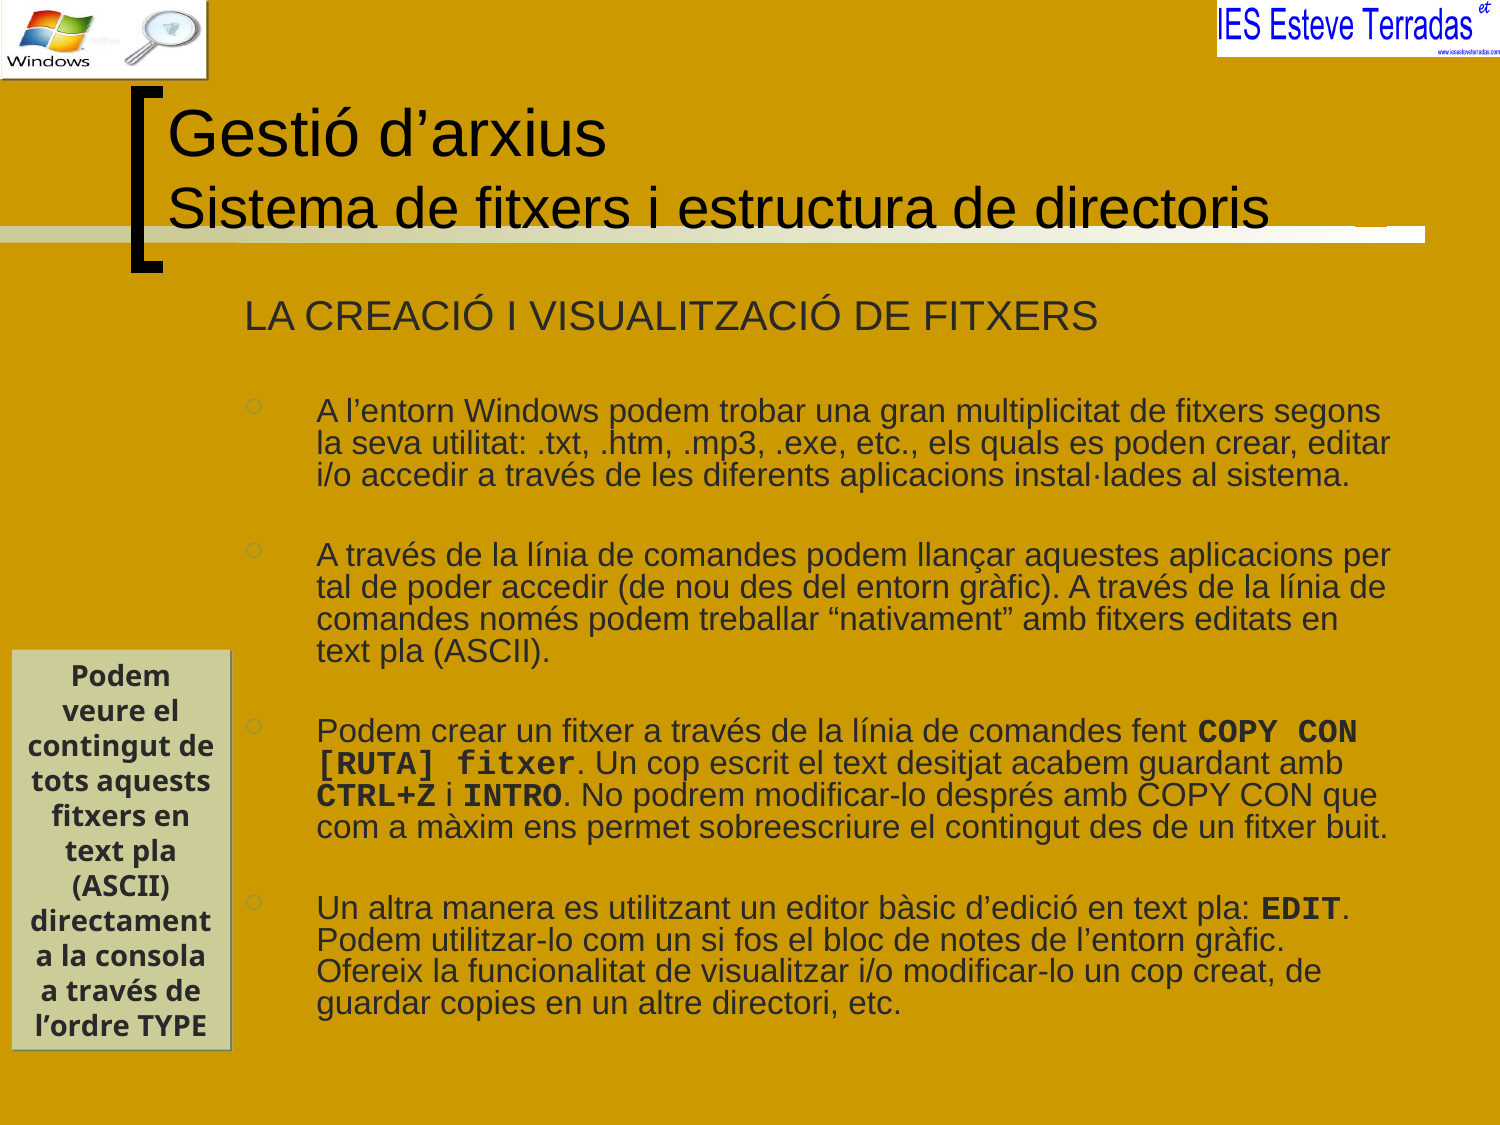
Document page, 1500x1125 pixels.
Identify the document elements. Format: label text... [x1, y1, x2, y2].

list LA CREACIÓ I VISUALITZACIÓ DE FITXERS A l’entorn Windows podem trobar una gran multiplicitat de fitxers segons la seva utilitat: .txt, .htm, .mp3, .exe, etc., els quals es poden crear, editar i/o accedir a través de les diferents aplicacions instal·lades al sistema. A través de la línia de comandes podem llançar aquestes aplicacions per tal de poder accedir (de nou des del entorn gràfic). A través de la línia de comandes només podem treballar “nativament” amb fitxers editats en text pla (ASCII). Podem crear un fitxer a través de la línia de comandes fent COPY CON [RUTA] fitxer. Un cop escrit el text desitjat acabem guardant amb CTRL+Z i INTRO. No podrem modificar-lo després amb COPY CON que com a màxim ens permet sobreescriure el contingut des de un fitxer buit. Un altra manera es utilitzant un editor bàsic d’edició en text pla: EDIT. Podem utilitzar-lo com un si fos el bloc de notes de l’entorn gràfic. Ofereix la funcionalitat de visualitzar i/o modificar-lo un cop creat, de guardar copies en un altre directori, etc. [155, 290, 1412, 1094]
picture [0, 0, 207, 79]
title Gestió d’arxius Sistema de fitxers i estructura de directoris [152, 15, 1328, 248]
picture [1217, 0, 1500, 57]
text_box Podem veure el contingut de tots aquests fitxers en text pla (ASCII) directament a la consola a través de l’ordre TYPE [11, 649, 231, 1050]
